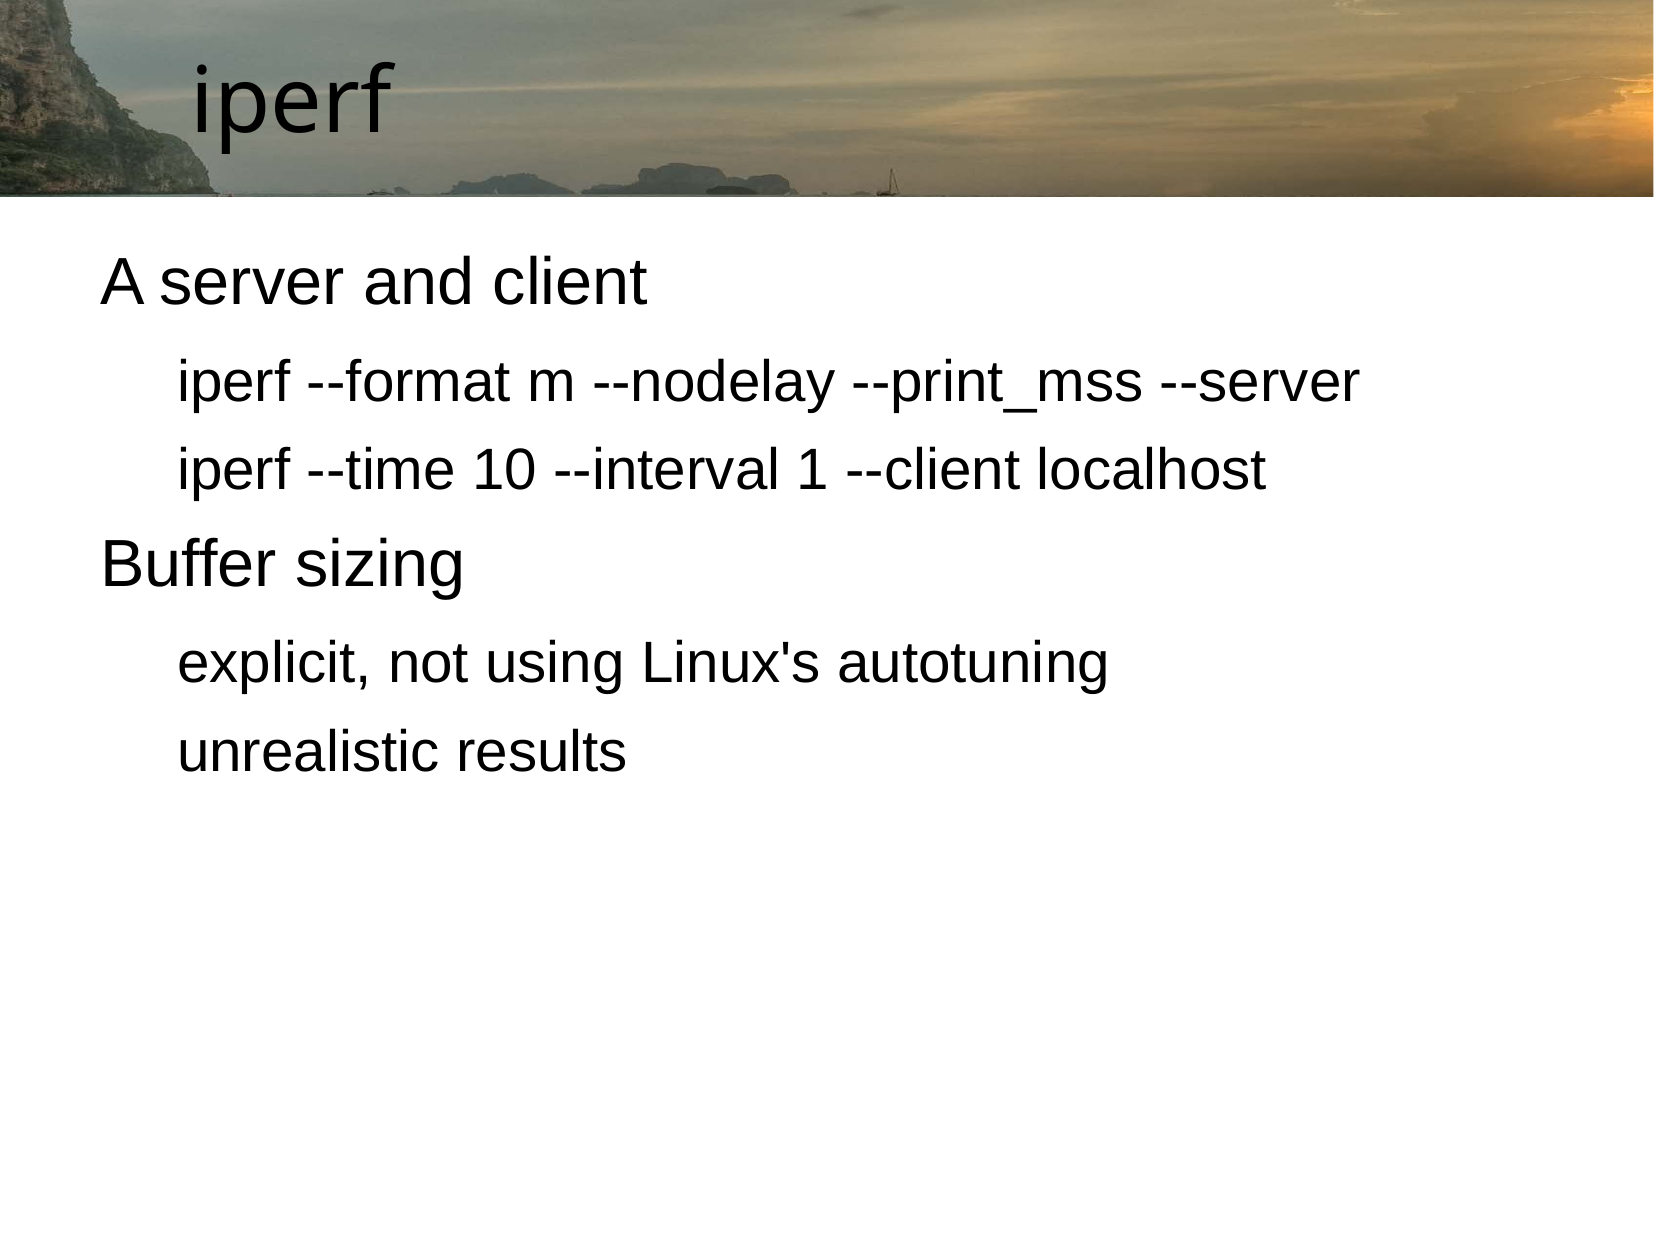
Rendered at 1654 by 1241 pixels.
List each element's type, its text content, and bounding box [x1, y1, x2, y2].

list A server and client iperf --format m --nodelay --print_mss --server iperf --time 10 --interval 1 --client localhost Buffer sizing explicit, not using Linux's autotuning unrealistic results [82, 244, 1571, 1225]
picture [0, 0, 1654, 197]
title iperf [190, 0, 1571, 194]
